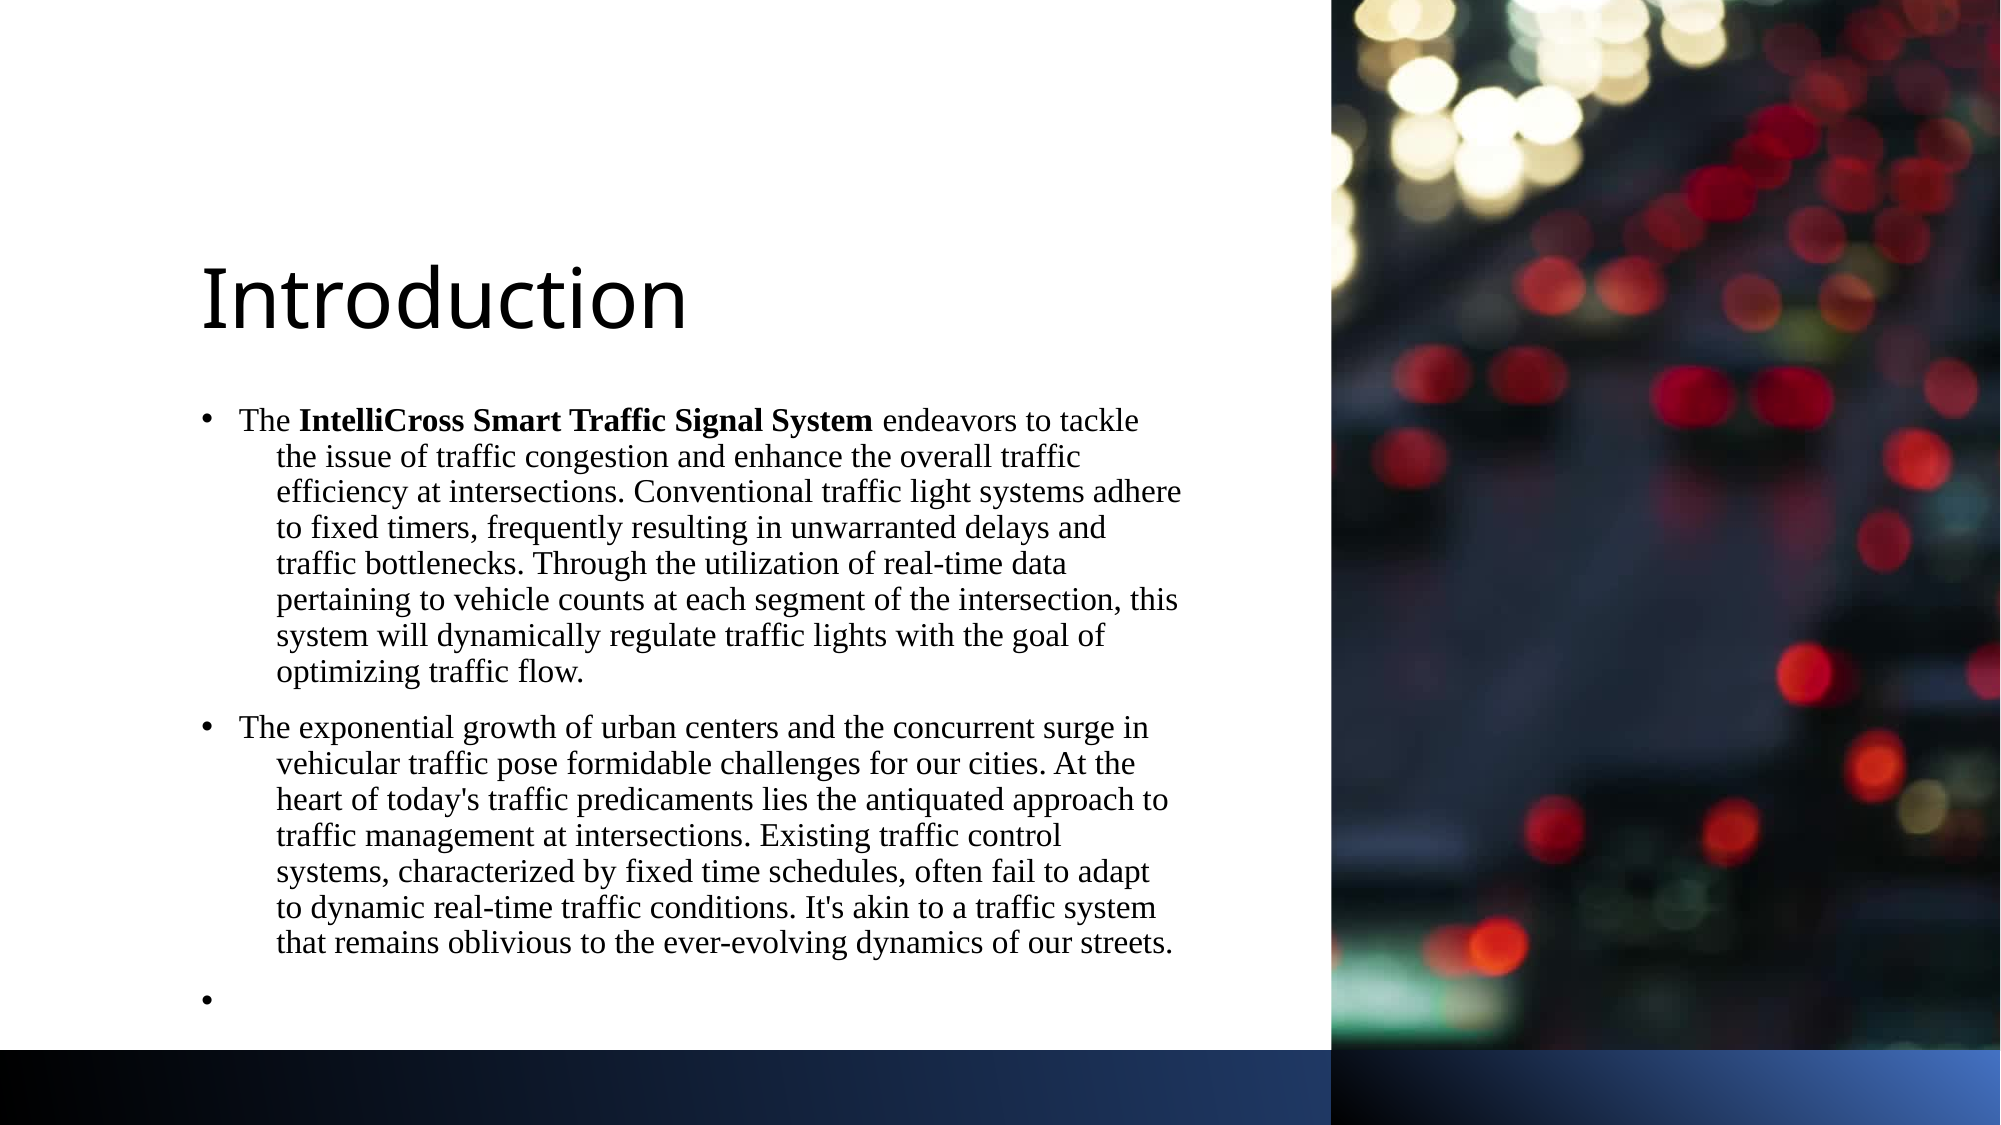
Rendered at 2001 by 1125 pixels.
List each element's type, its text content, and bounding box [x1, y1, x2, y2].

picture [1331, 0, 2000, 1051]
text_box [0, 0, 2000, 1125]
title Introduction [186, 82, 1200, 354]
list The IntelliCross Smart Traffic Signal System endeavors to tackle the issue of traffic congestion and enhance the overall traffic efficiency at intersections. Conventional traffic light systems adhere to fixed timers, frequently resulting in unwarranted delays and traffic bottlenecks. Through the utilization of real-time data pertaining to vehicle counts at each segment of the intersection, this system will dynamically regulate traffic lights with the goal of optimizing traffic flow. The exponential growth of urban centers and the concurrent surge in vehicular traffic pose formidable challenges for our cities. At the heart of today's traffic predicaments lies the antiquated approach to traffic management at intersections. Existing traffic control systems, characterized by fixed time schedules, often fail to adapt to dynamic real-time traffic conditions. It's akin to a traffic system that remains oblivious to the ever-evolving dynamics of our streets. [186, 395, 1200, 976]
